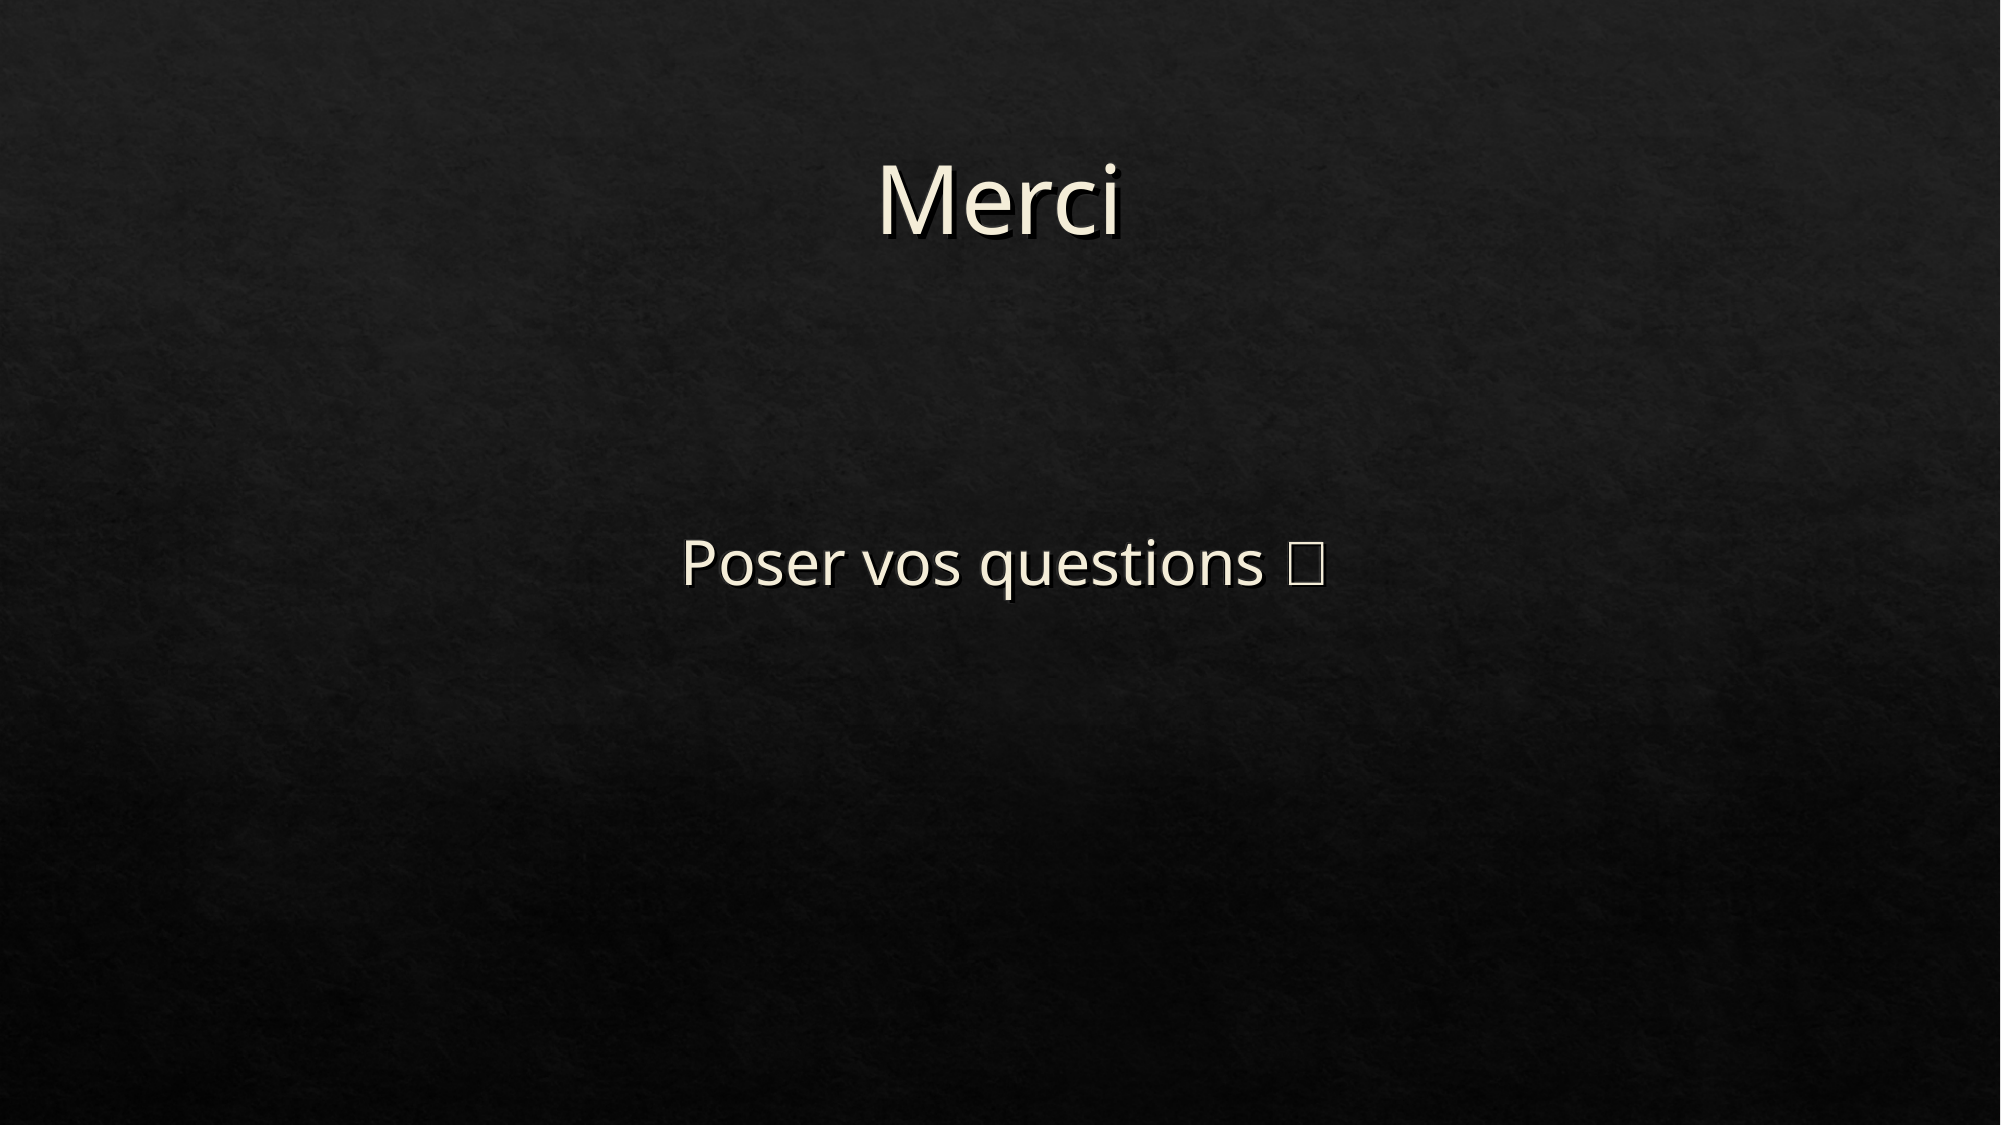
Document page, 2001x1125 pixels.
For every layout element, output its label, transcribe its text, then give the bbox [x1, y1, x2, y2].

list Poser vos questions  [149, 507, 1849, 950]
title Merci [149, 99, 1849, 307]
